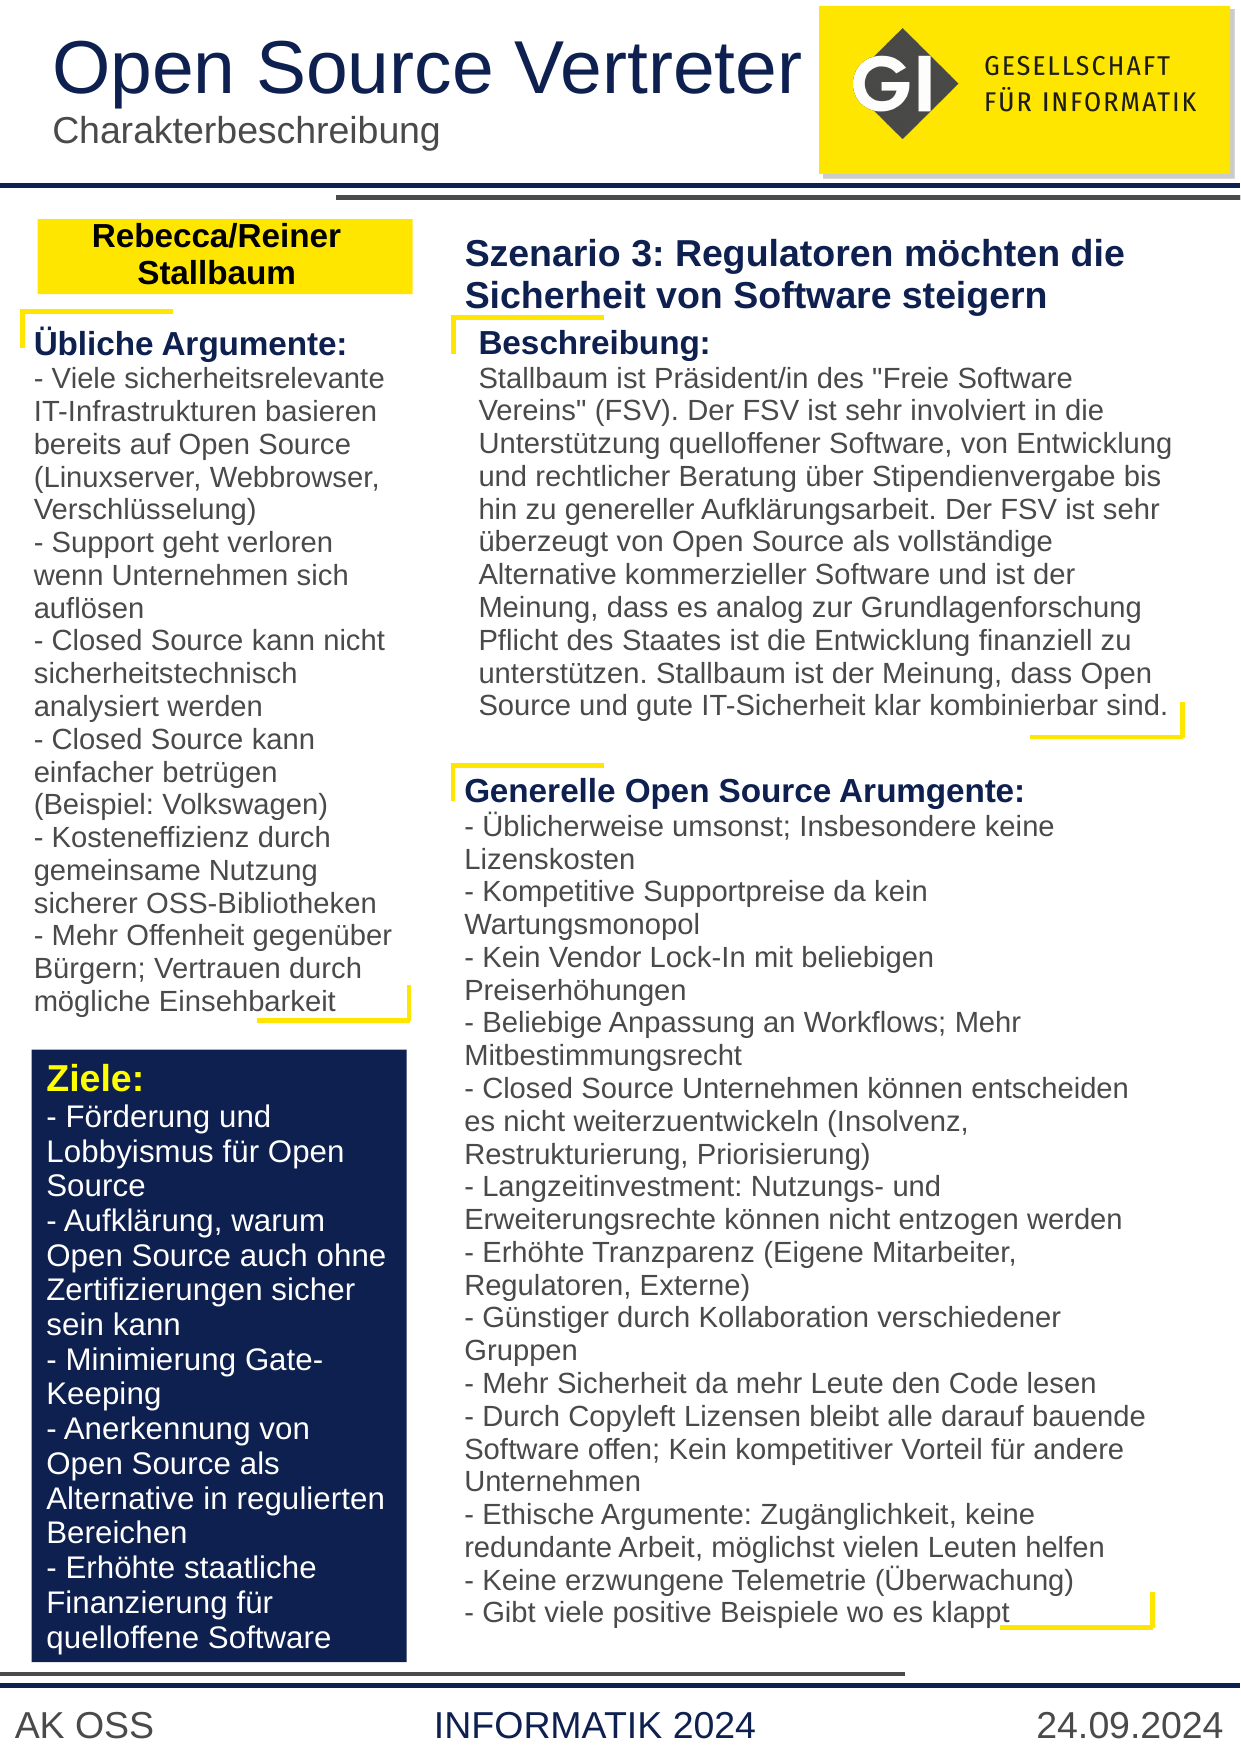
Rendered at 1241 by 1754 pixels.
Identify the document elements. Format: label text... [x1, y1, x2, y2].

text_box AK OSS [0, 1697, 170, 1754]
text_box INFORMATIK 2024 [419, 1697, 772, 1754]
text_box Generelle Open Source Arumgente: - Üblicherweise umsonst; Insbesondere keine Lizenskosten - Kompetitive Supportpreise da kein Wartungsmonopol - Kein Vendor Lock-In mit beliebigen Preiserhöhungen - Beliebige Anpassung an Workflows; Mehr Mitbestimmungsrecht - Closed Source Unternehmen können entscheiden es nicht weiterzuentwickeln (Insolvenz, Restrukturierung, Priorisierung) - Langzeitinvestment: Nutzungs- und Erweiterungsrechte können nicht entzogen werden - Erhöhte Tranzparenz (Eigene Mitarbeiter, Regulatoren, Externe) - Günstiger durch Kollaboration verschiedener Gruppen - Mehr Sicherheit da mehr Leute den Code lesen - Durch Copyleft Lizensen bleibt alle darauf bauende Software offen; Kein kompetitiver Vorteil für andere Unternehmen - Ethische Argumente: Zugänglichkeit, keine redundante Arbeit, möglichst vielen Leuten helfen - Keine erzwungene Telemetrie (Überwachung) - Gibt viele positive Beispiele wo es klappt [449, 765, 1163, 1637]
text_box Beschreibung: Stallbaum ist Präsident/in des "Freie Software Vereins" (FSV). Der FSV ist sehr involviert in die Unterstützung quelloffener Software, von Entwicklung und rechtlicher Beratung über Stipendienvergabe bis hin zu genereller Aufklärungsarbeit. Der FSV ist sehr überzeugt von Open Source als vollständige Alternative kommerzieller Software und ist der Meinung, dass es analog zur Grundlagenforschung Pflicht des Staates ist die Entwicklung finanziell zu unterstützen. Stallbaum ist der Meinung, dass Open Source und gute IT-Sicherheit klar kombinierbar sind. [463, 317, 1195, 861]
text_box Open Source Vertreter Charakterbeschreibung [37, 18, 826, 243]
text_box Ziele: - Förderung und Lobbyismus für Open Source - Aufklärung, warum Open Source auch ohne Zertifizierungen sicher sein kann - Minimierung Gate-Keeping - Anerkennung von Open Source als Alternative in regulierten Bereichen - Erhöhte staatliche Finanzierung für quelloffene Software [31, 1049, 407, 1663]
text_box Szenario 3: Regulatoren möchten die Sicherheit von Software steigern [450, 225, 1241, 324]
picture [853, 28, 1196, 139]
text_box Übliche Argumente: - Viele sicherheitsrelevante IT-Infrastrukturen basieren bereits auf Open Source (Linuxserver, Webbrowser, Verschlüsselung) - Support geht verloren wenn Unternehmen sich auflösen - Closed Source kann nicht sicherheitstechnisch analysiert werden - Closed Source kann einfacher betrügen (Beispiel: Volkswagen) - Kosteneffizienz durch gemeinsame Nutzung sicherer OSS-Bibliotheken - Mehr Offenheit gegenüber Bürgern; Vertrauen durch mögliche Einsehbarkeit [18, 317, 413, 1026]
text_box [819, 5, 1231, 174]
text_box Rebecca/Reiner Stallbaum [53, 210, 504, 310]
text_box [37, 243, 53, 295]
text_box 24.09.2024 [1021, 1697, 1239, 1754]
